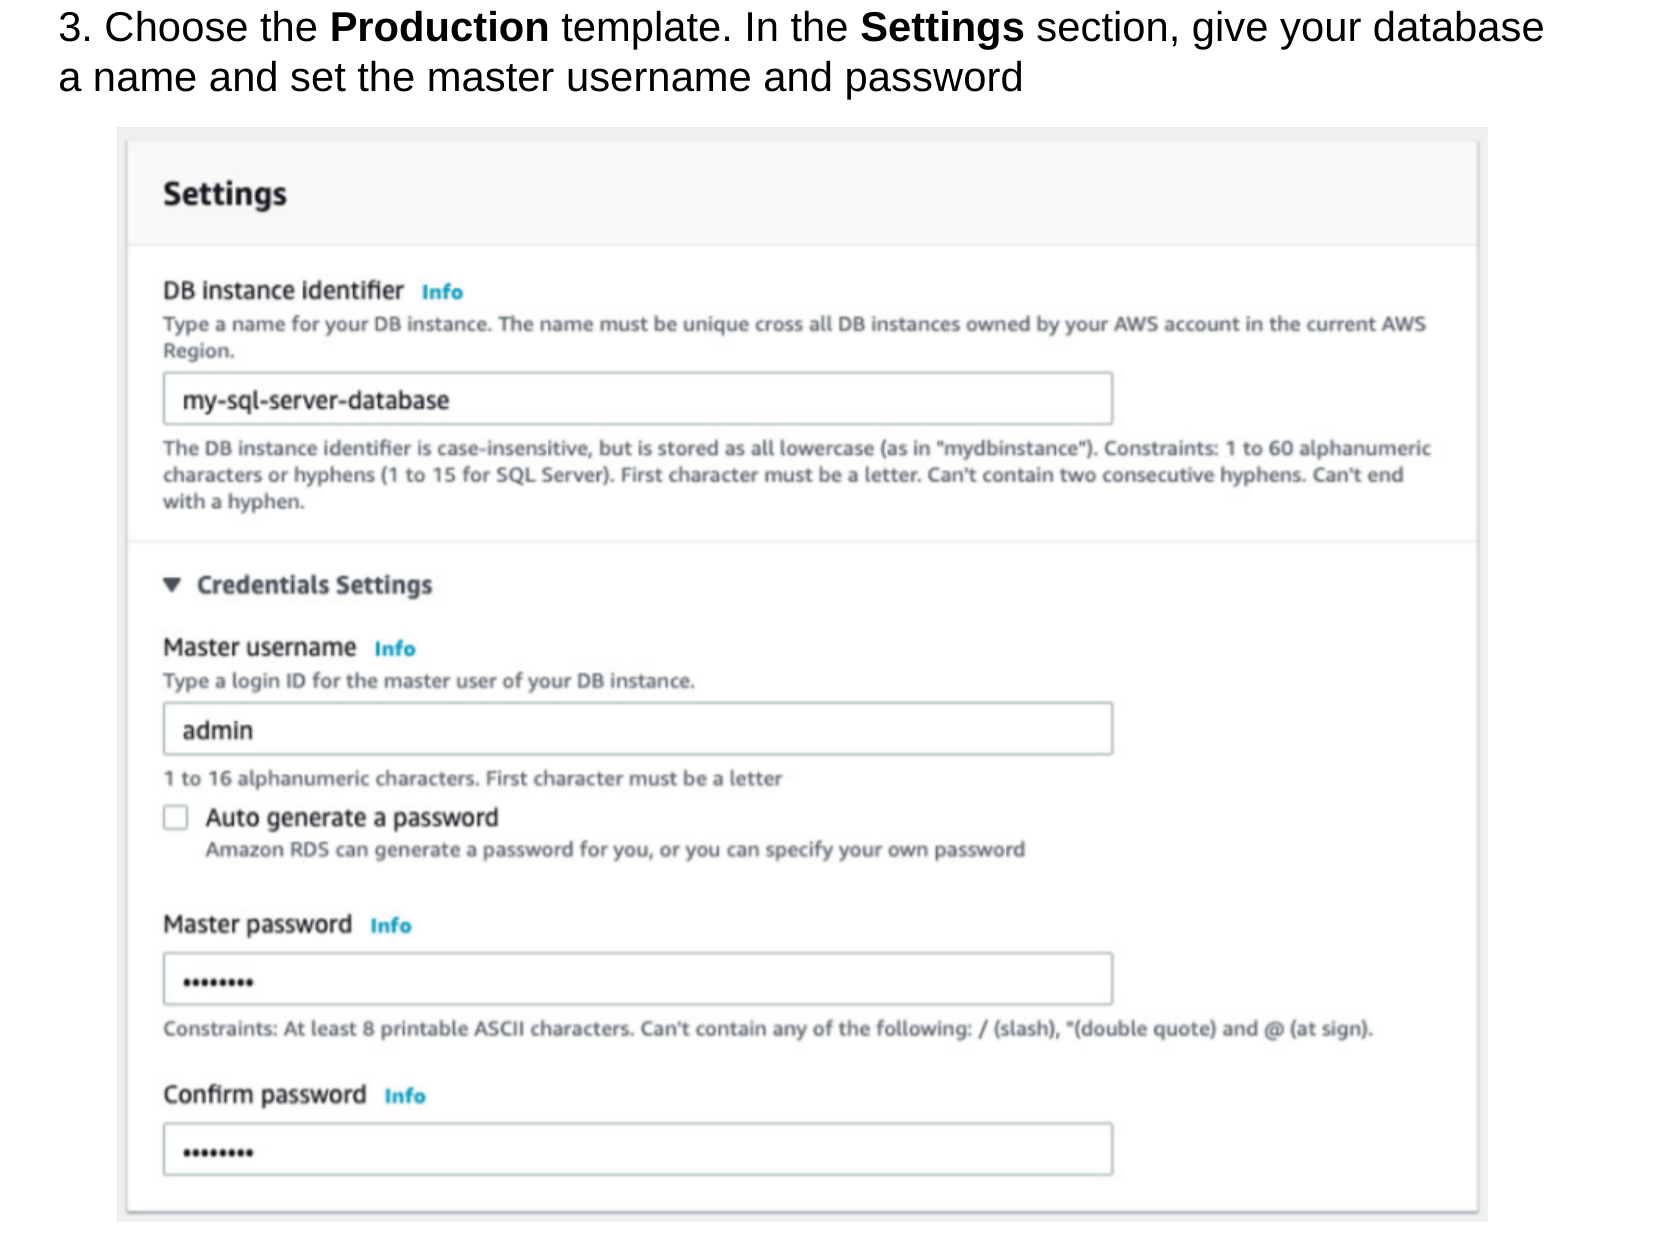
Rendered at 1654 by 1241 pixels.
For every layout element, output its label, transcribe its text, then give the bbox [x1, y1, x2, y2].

picture [117, 127, 1488, 1222]
list 3. Choose the Production template. In the Settings section, give your database a name and set the master username and password [58, 0, 1547, 128]
